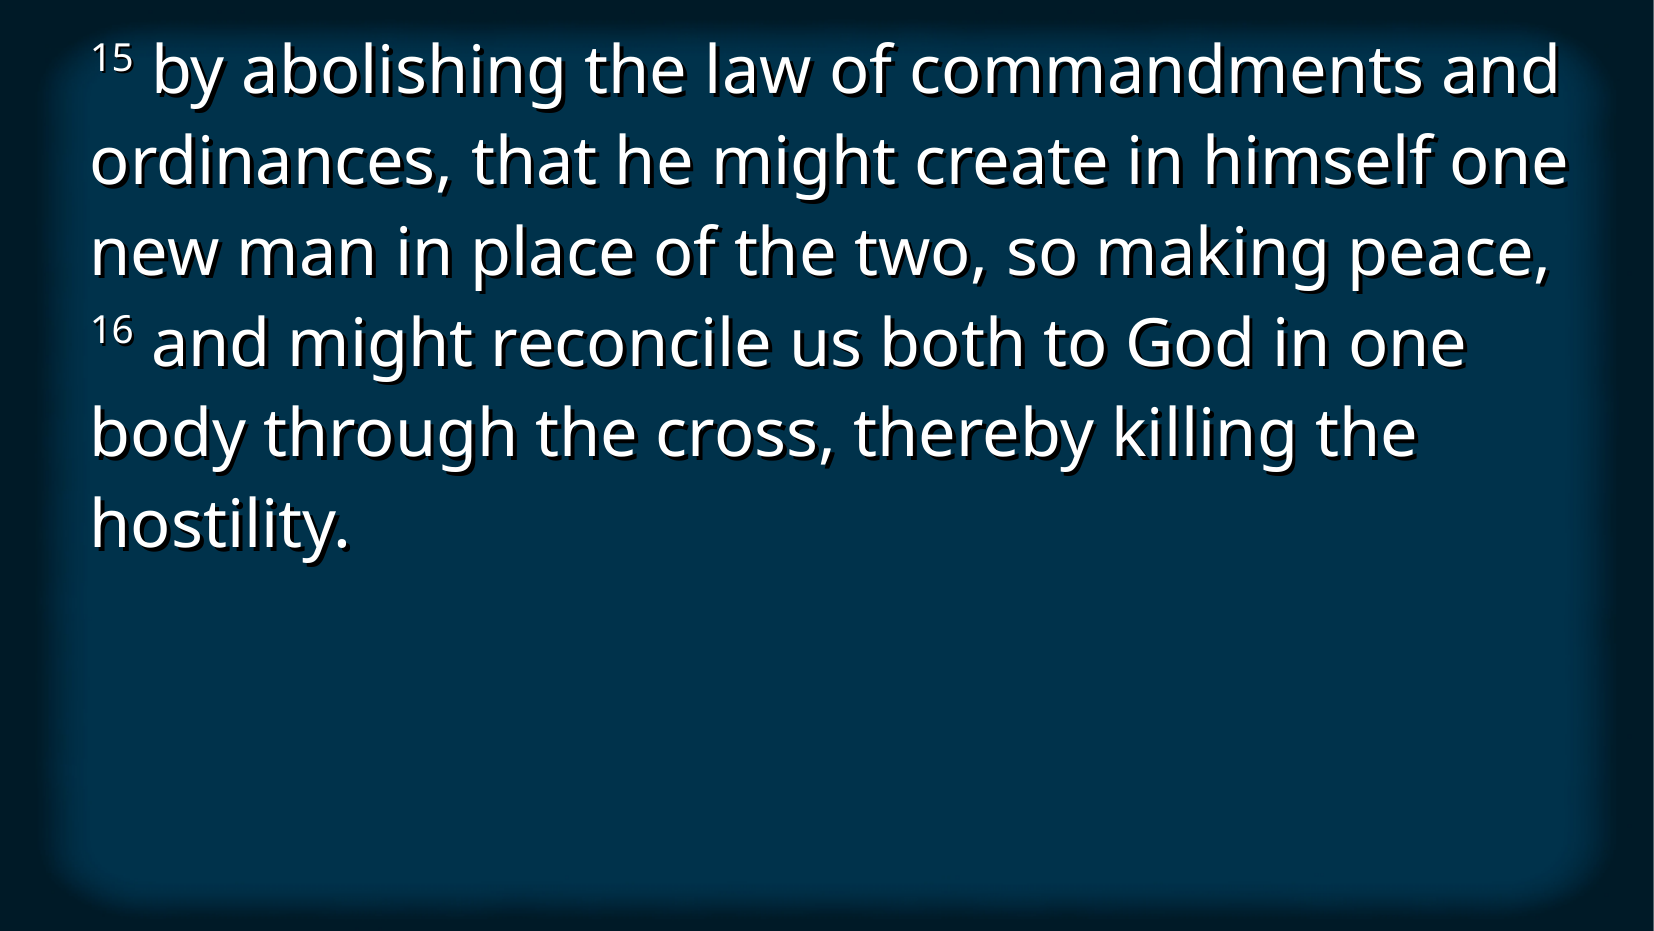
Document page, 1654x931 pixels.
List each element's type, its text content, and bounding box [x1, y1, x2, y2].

text_box 15 by abolishing the law of commandments and ordinances, that he might create in himself one new man in place of the two, so making peace, 16 and might reconcile us both to God in one body through the cross, thereby killing the hostility. [75, 15, 1591, 474]
picture [0, 0, 1654, 931]
